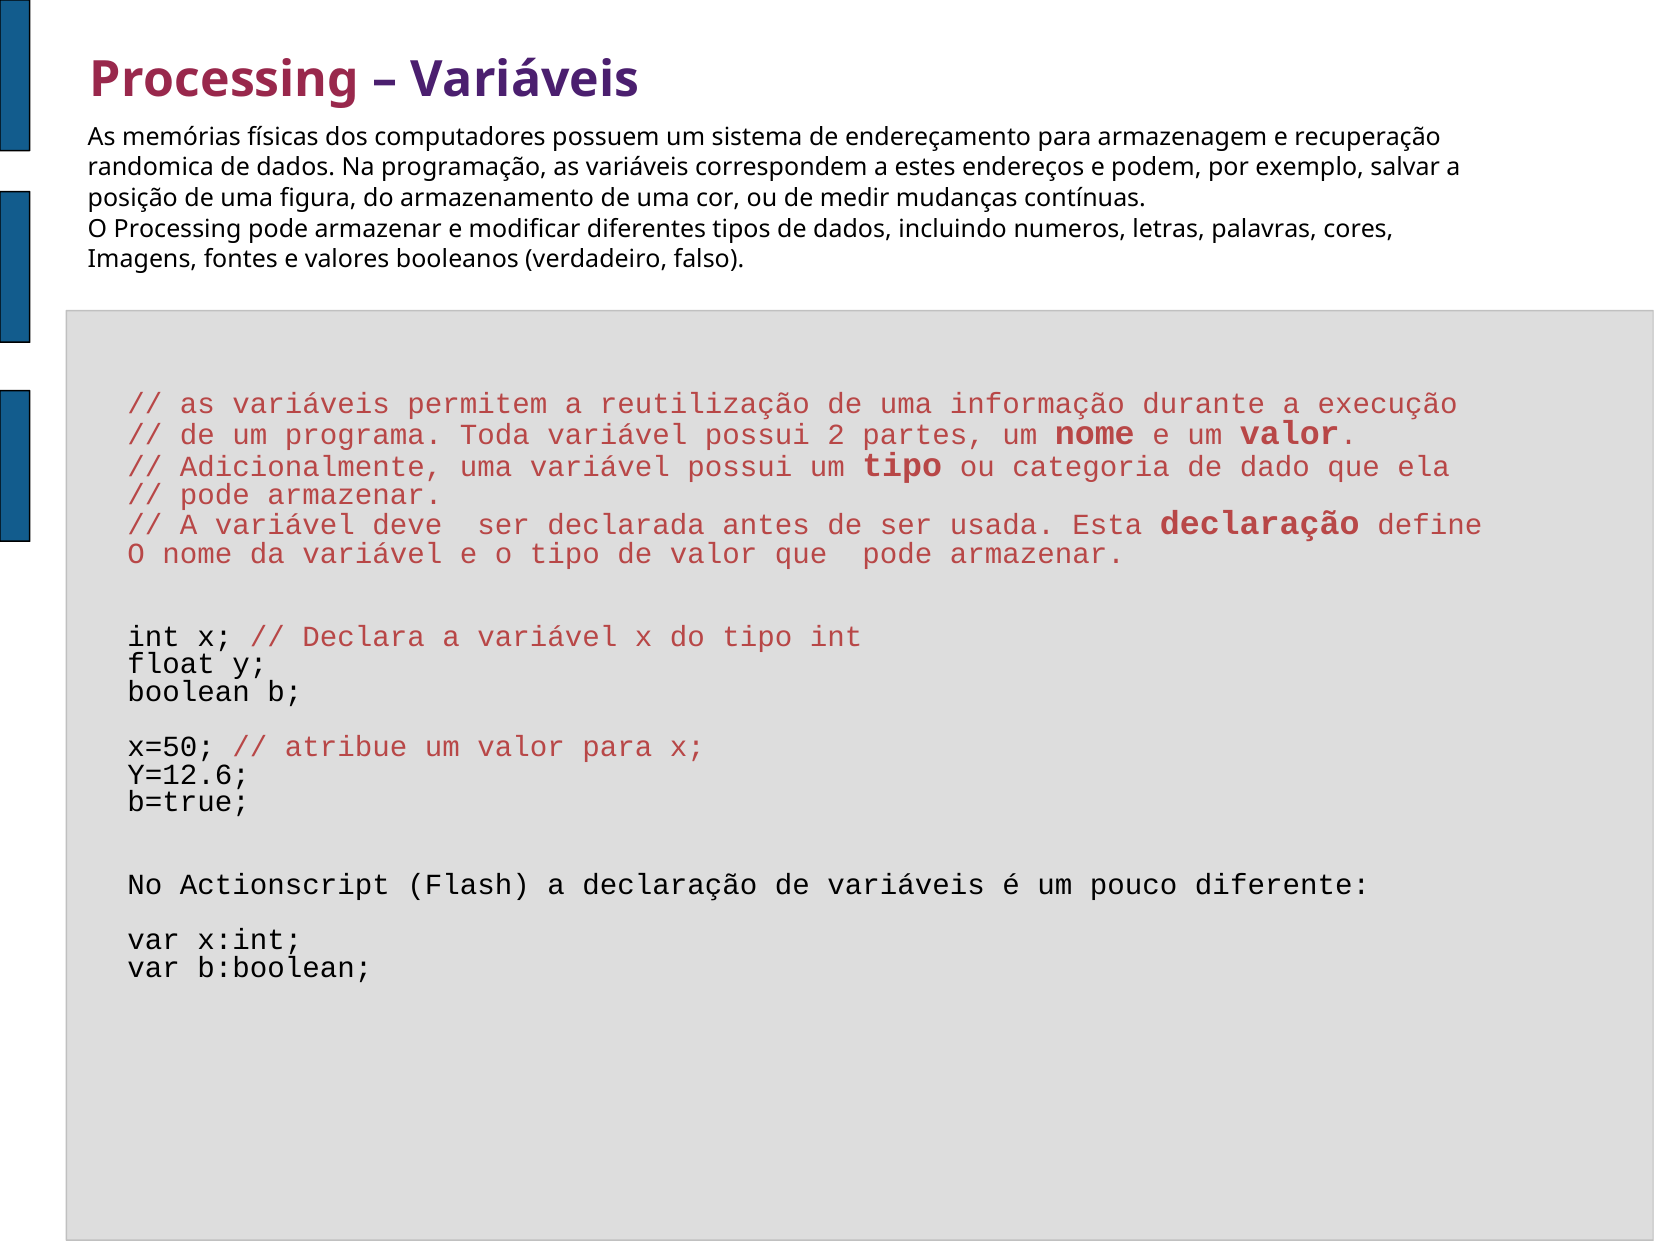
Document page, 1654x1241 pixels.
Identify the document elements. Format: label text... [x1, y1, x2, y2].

text_box Processing – Variáveis [74, 37, 657, 112]
text_box As memórias físicas dos computadores possuem um sistema de endereçamento para armazenagem e recuperação randomica de dados. Na programação, as variáveis correspondem a estes endereços e podem, por exemplo, salvar a posição de uma figura, do armazenamento de uma cor, ou de medir mudanças contínuas. O Processing pode armazenar e modificar diferentes tipos de dados, incluindo numeros, letras, palavras, cores, Imagens, fontes e valores booleanos (verdadeiro, falso). [72, 112, 1578, 279]
text_box // as variáveis permitem a reutilização de uma informação durante a execução // de um programa. Toda variável possui 2 partes, um nome e um valor. // Adicionalmente, uma variável possui um tipo ou categoria de dado que ela // pode armazenar. // A variável deve ser declarada antes de ser usada. Esta declaração define O nome da variável e o tipo de valor que pode armazenar. int x; // Declara a variável x do tipo int float y; boolean b; x=50; // atribue um valor para x; Y=12.6; b=true; No Actionscript (Flash) a declaração de variáveis é um pouco diferente: var x:int; var b:boolean; [112, 375, 1498, 1096]
